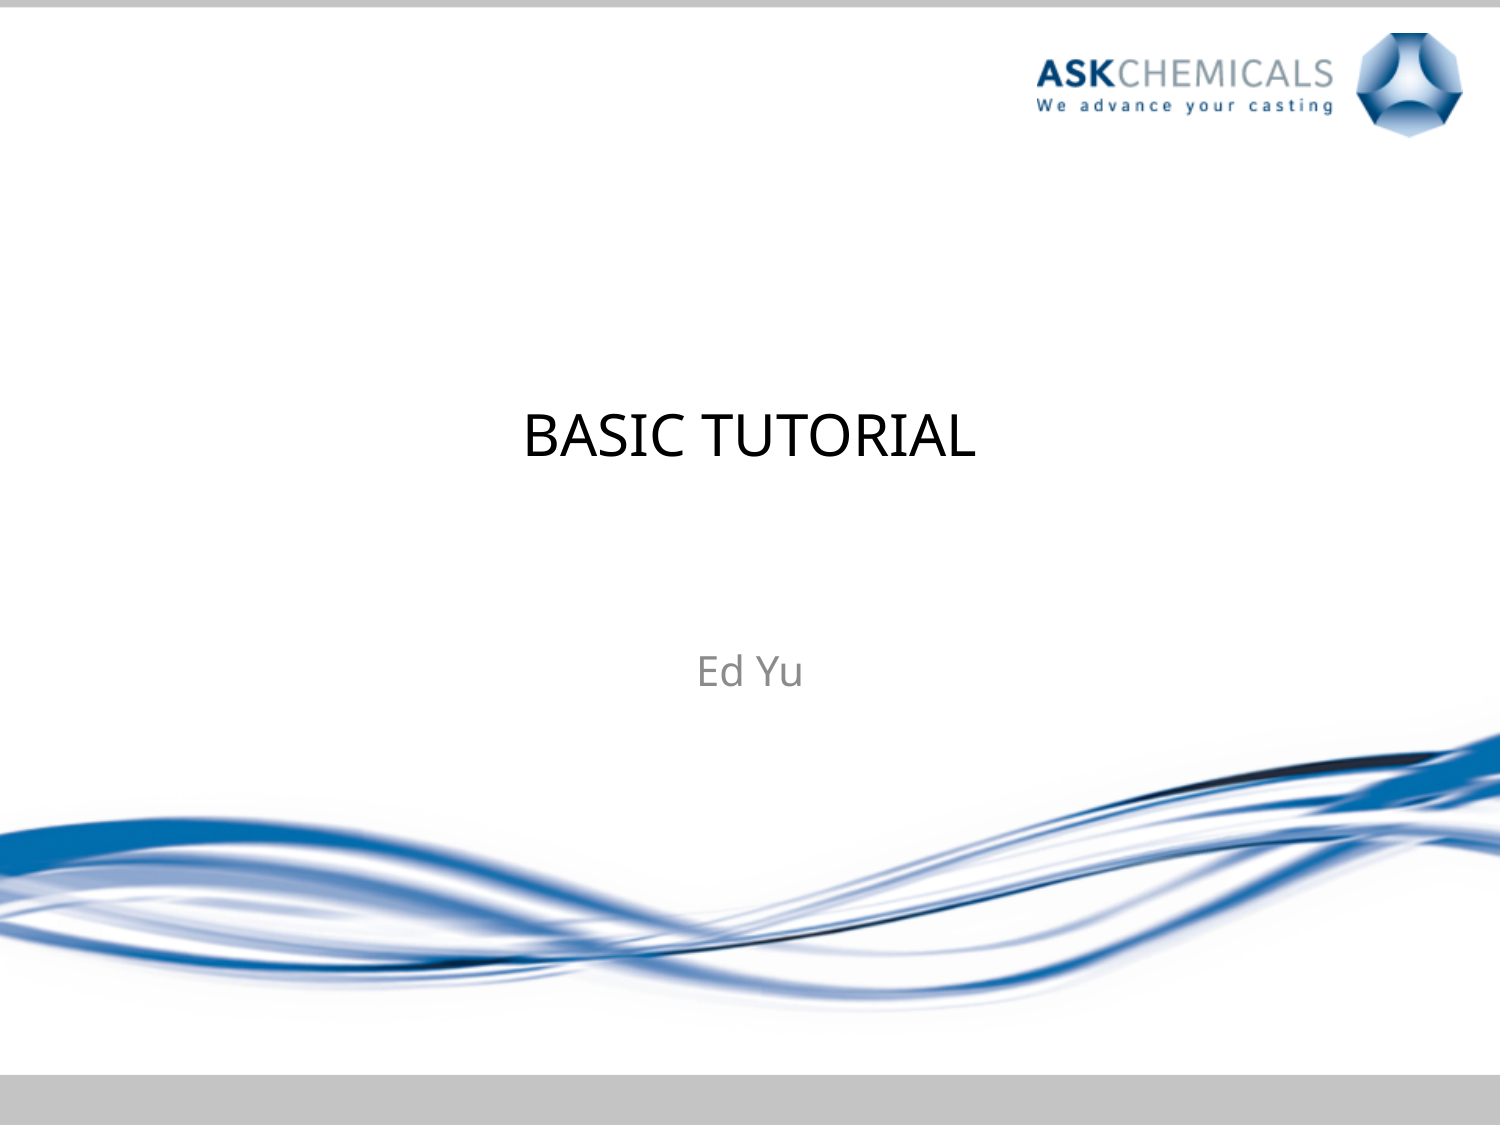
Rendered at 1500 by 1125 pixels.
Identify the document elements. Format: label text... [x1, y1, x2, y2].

subtitle Ed Yu [225, 637, 1275, 875]
picture [0, 687, 1500, 1039]
title basic tutorial [112, 275, 1388, 591]
picture [1037, 33, 1463, 138]
